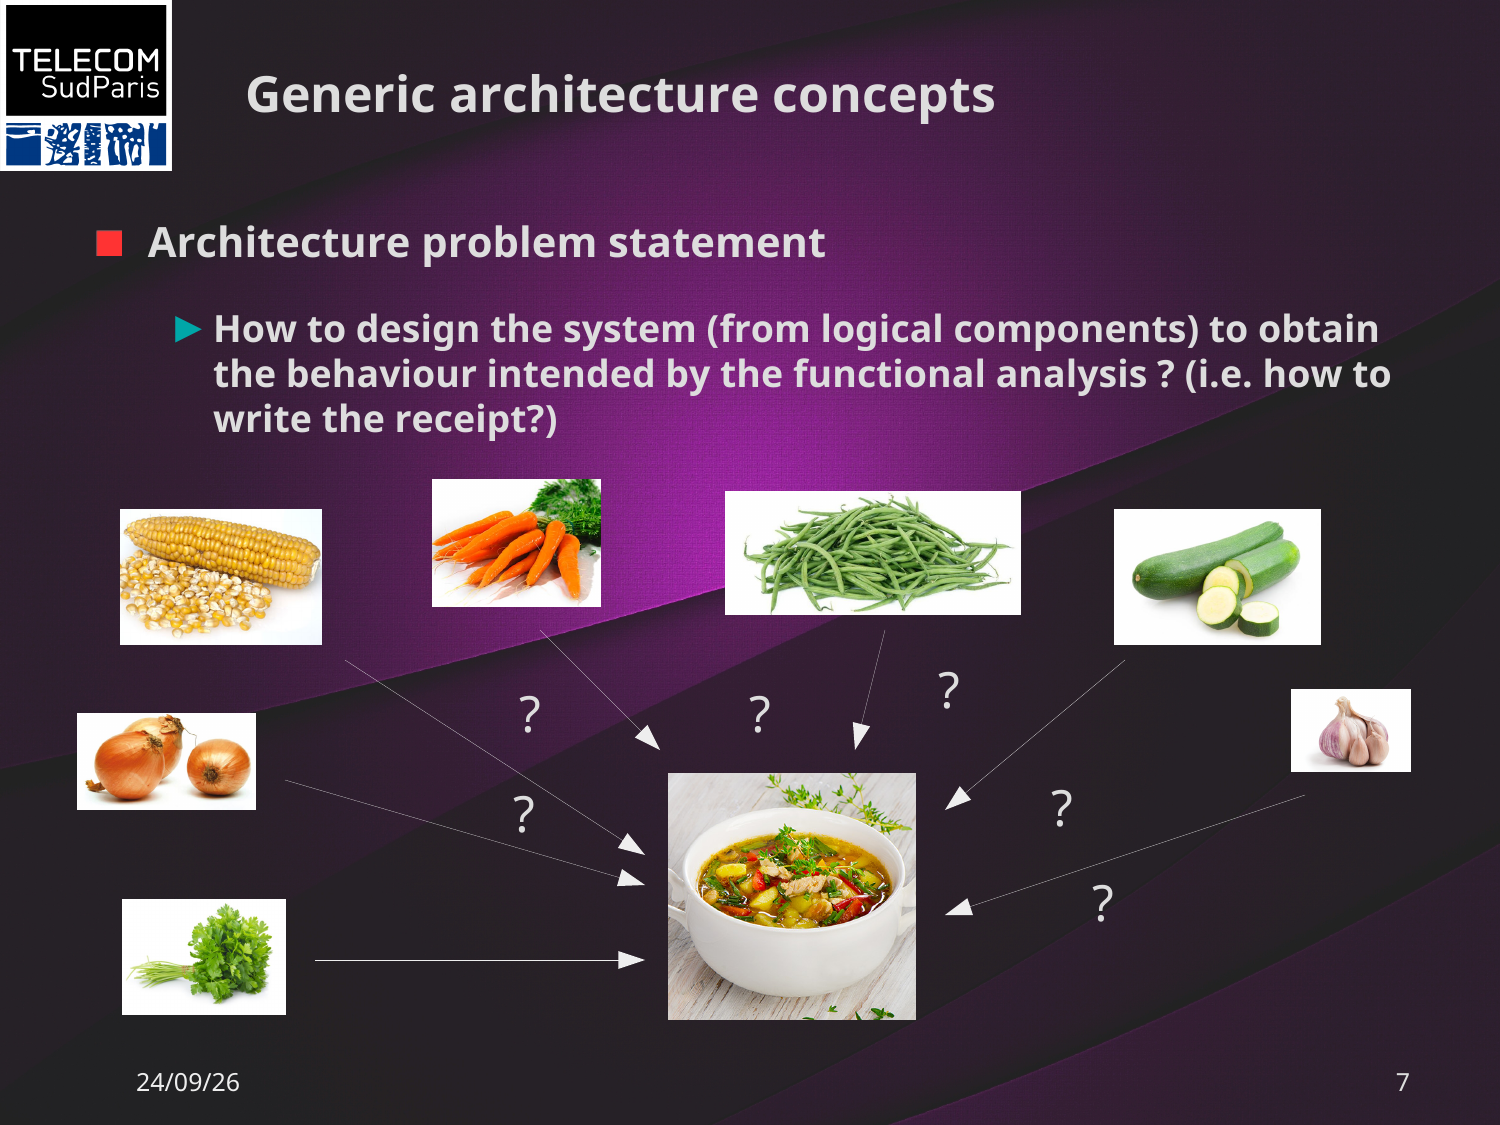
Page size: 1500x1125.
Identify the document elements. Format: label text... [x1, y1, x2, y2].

text_box ? [735, 675, 811, 750]
text_box ? [1077, 864, 1153, 939]
picture [0, 0, 1500, 1125]
text_box ? [1036, 769, 1112, 845]
title Generic architecture concepts [230, 19, 1429, 165]
list Architecture problem statement How to design the system (from logical components) to obtain the behaviour intended by the functional analysis ? (i.e. how to write the receipt?) [76, 207, 1427, 977]
text_box ? [923, 651, 999, 727]
text_box ? [504, 675, 580, 750]
text_box ? [498, 775, 574, 851]
